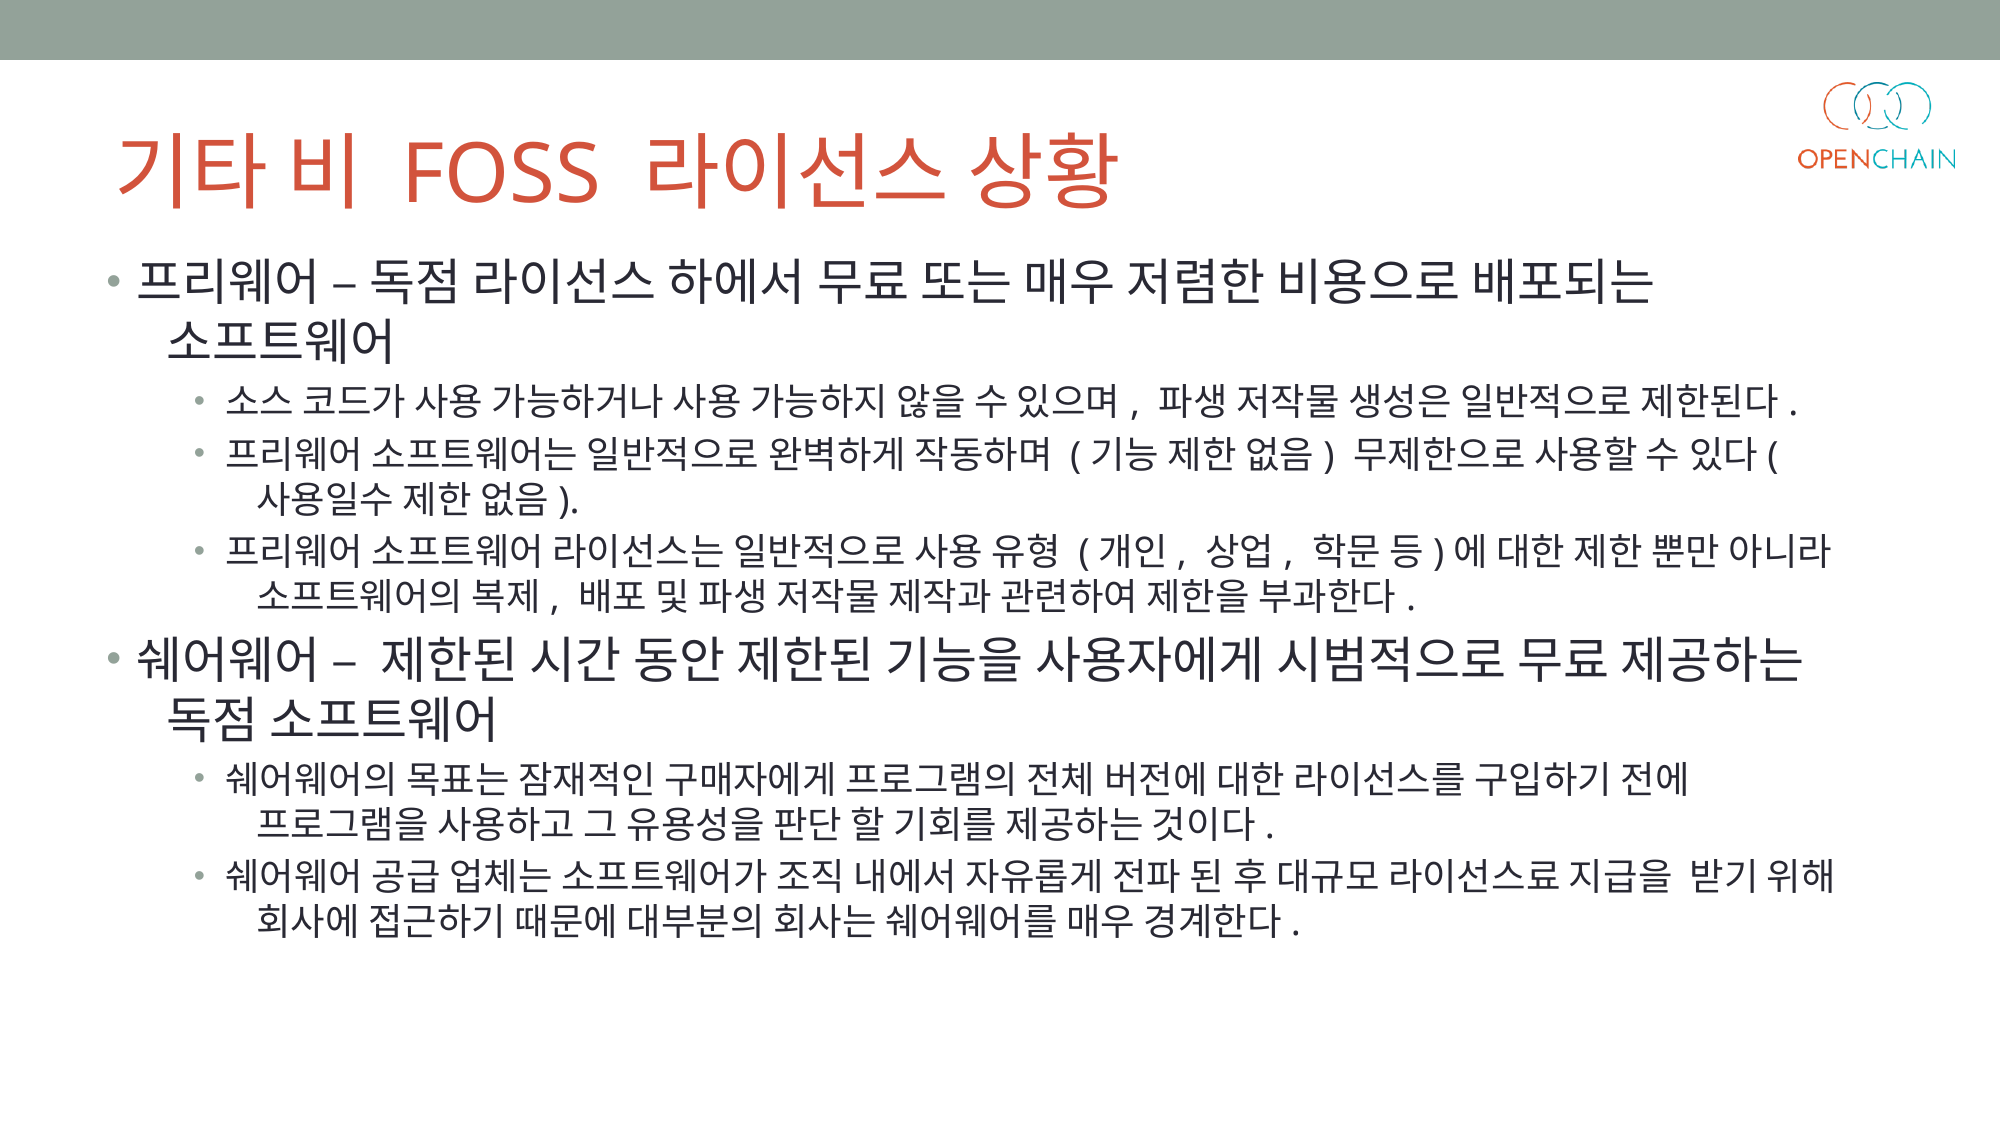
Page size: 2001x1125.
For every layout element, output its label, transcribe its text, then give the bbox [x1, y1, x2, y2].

title 기타 비 FOSS 라이선스 상황 [99, 87, 1900, 251]
list 프리웨어 – 독점 라이선스 하에서 무료 또는 매우 저렴한 비용으로 배포되는 소프트웨어 소스 코드가 사용 가능하거나 사용 가능하지 않을 수 있으며, 파생 저작물 생성은 일반적으로 제한된다. 프리웨어 소프트웨어는 일반적으로 완벽하게 작동하며 (기능 제한 없음) 무제한으로 사용할 수 있다(사용일수 제한 없음). 프리웨어 소프트웨어 라이선스는 일반적으로 사용 유형 (개인, 상업, 학문 등)에 대한 제한 뿐만 아니라 소프트웨어의 복제, 배포 및 파생 저작물 제작과 관련하여 제한을 부과한다. 쉐어웨어 – 제한된 시간 동안 제한된 기능을 사용자에게 시범적으로 무료 제공하는 독점 소프트웨어 쉐어웨어의 목표는 잠재적인 구매자에게 프로그램의 전체 버전에 대한 라이선스를 구입하기 전에 프로그램을 사용하고 그 유용성을 판단 할 기회를 제공하는 것이다. 쉐어웨어 공급 업체는 소프트웨어가 조직 내에서 자유롭게 전파 된 후 대규모 라이선스료 지급을 받기 위해 회사에 접근하기 때문에 대부분의 회사는 쉐어웨어를 매우 경계한다. [91, 243, 1863, 1093]
